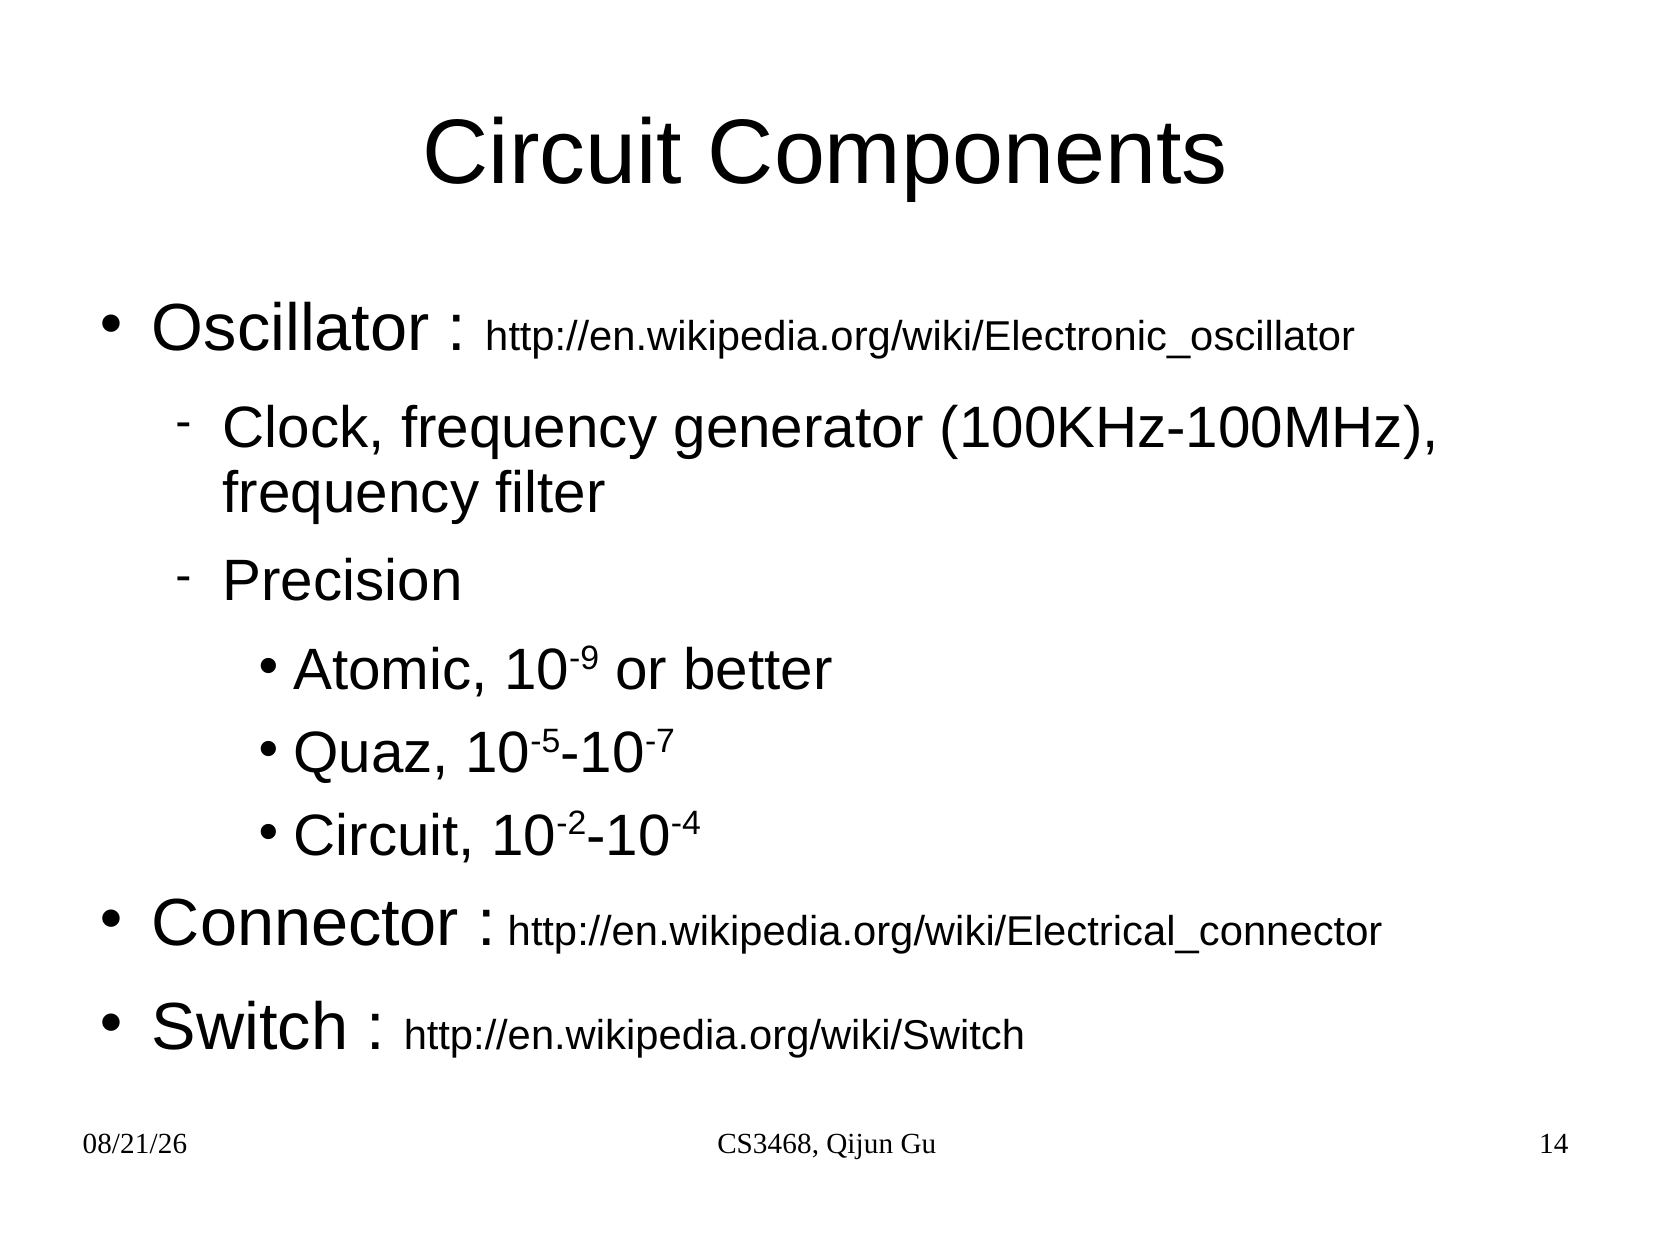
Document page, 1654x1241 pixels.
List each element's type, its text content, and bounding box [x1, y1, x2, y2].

title Circuit Components [82, 56, 1569, 248]
list Oscillator : http://en.wikipedia.org/wiki/Electronic_oscillator Clock, frequency generator (100KHz-100MHz), frequency filter Precision Atomic, 10-9 or better Quaz, 10-5-10-7 Circuit, 10-2-10-4 Connector : http://en.wikipedia.org/wiki/Electrical_connector Switch : http://en.wikipedia.org/wiki/Switch [82, 290, 1569, 1092]
